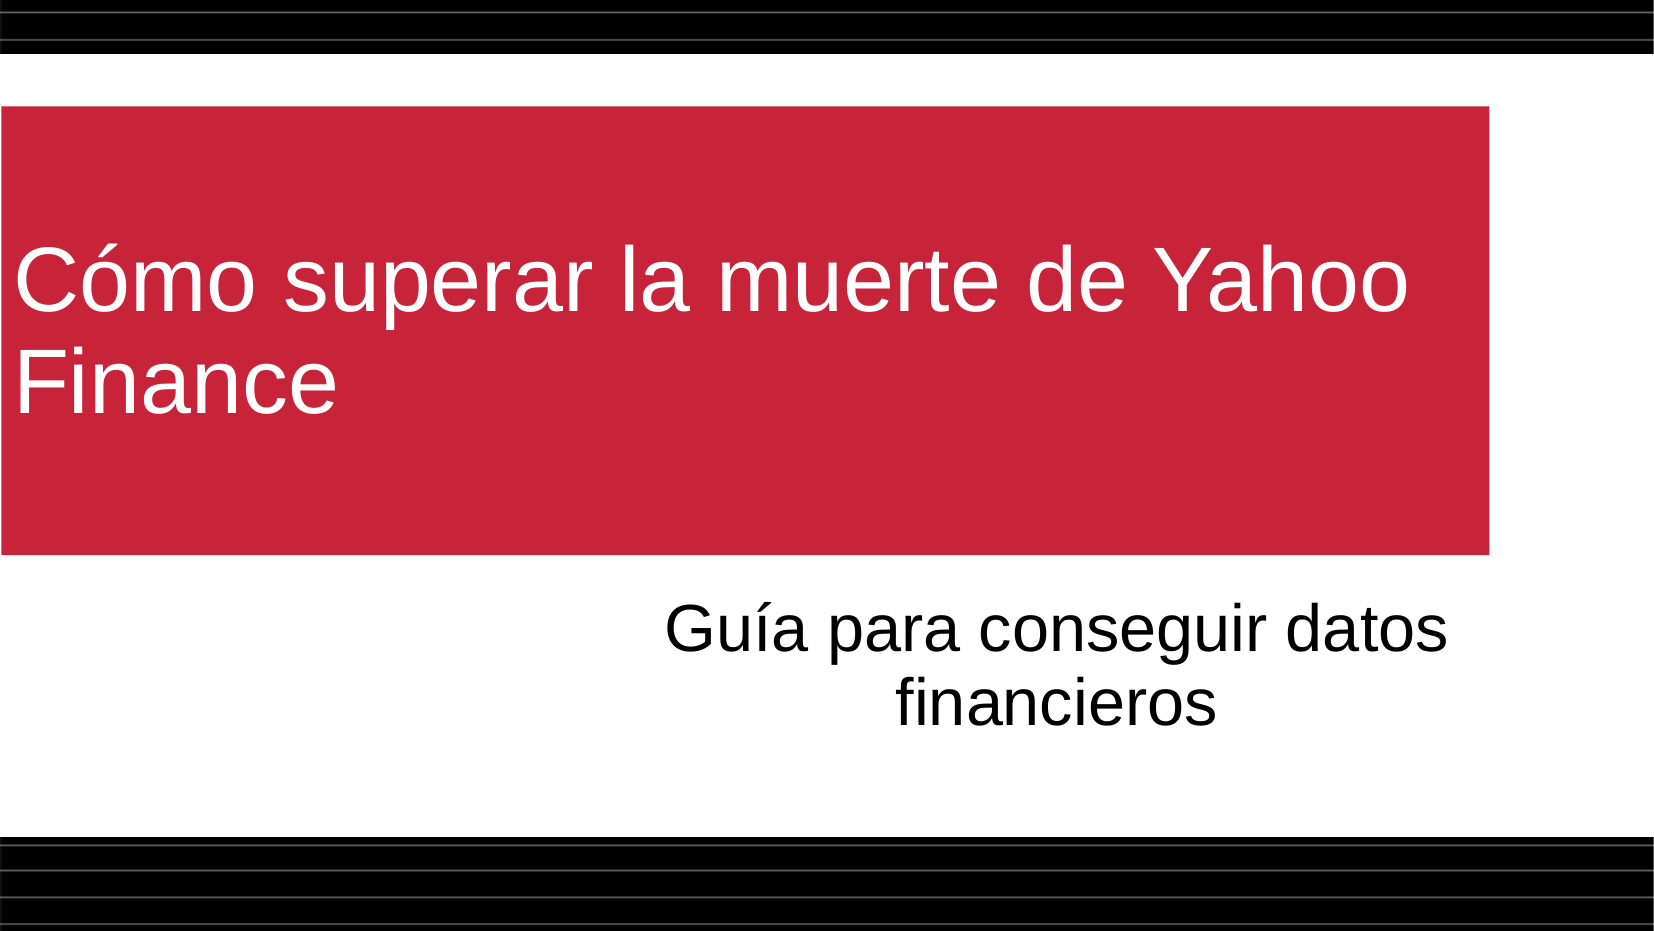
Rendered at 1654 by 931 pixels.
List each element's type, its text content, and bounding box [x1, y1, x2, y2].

picture [0, 837, 1654, 931]
picture [0, 0, 1654, 54]
title Cómo superar la muerte de Yahoo Finance [1, 106, 1490, 556]
subtitle Guía para conseguir datos financieros [625, 590, 1489, 804]
